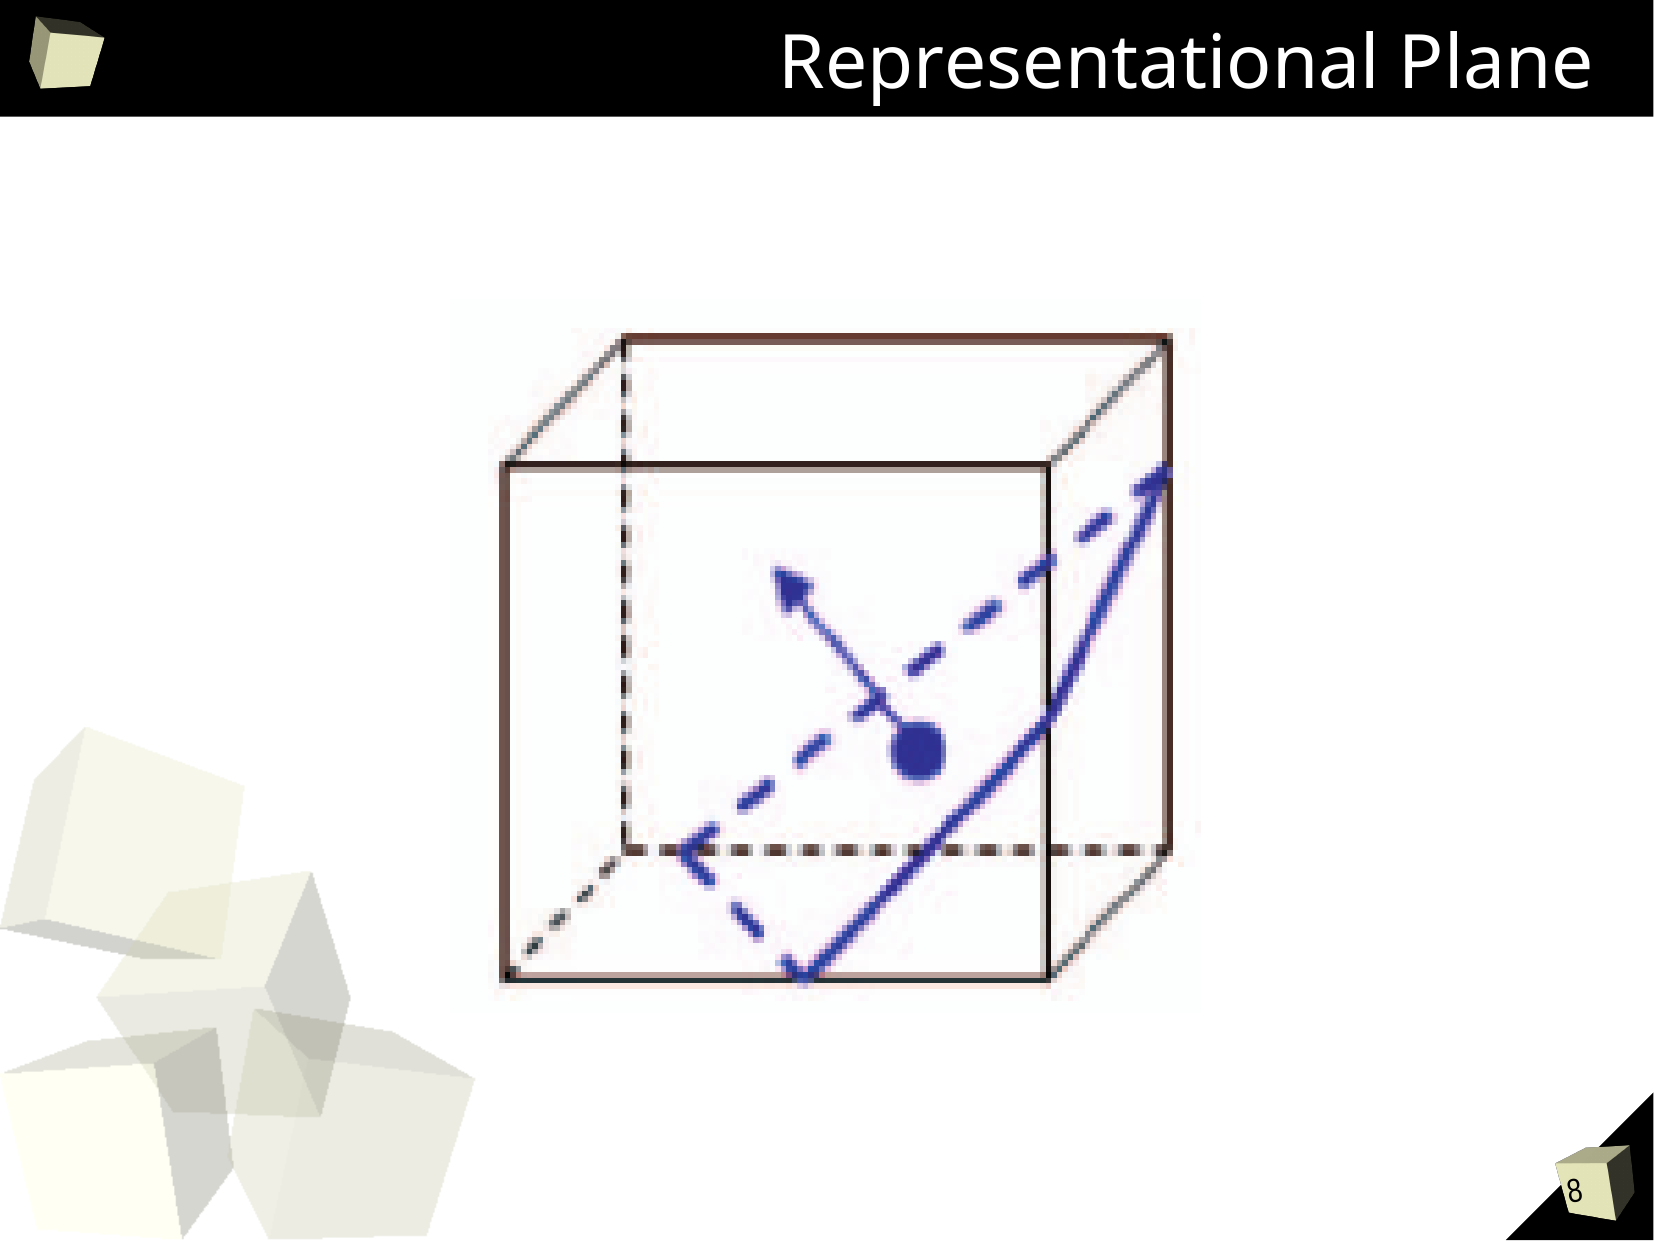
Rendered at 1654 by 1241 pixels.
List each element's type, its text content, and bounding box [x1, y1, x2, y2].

picture [0, 299, 1201, 1241]
title Representational Plane [118, 0, 1595, 119]
